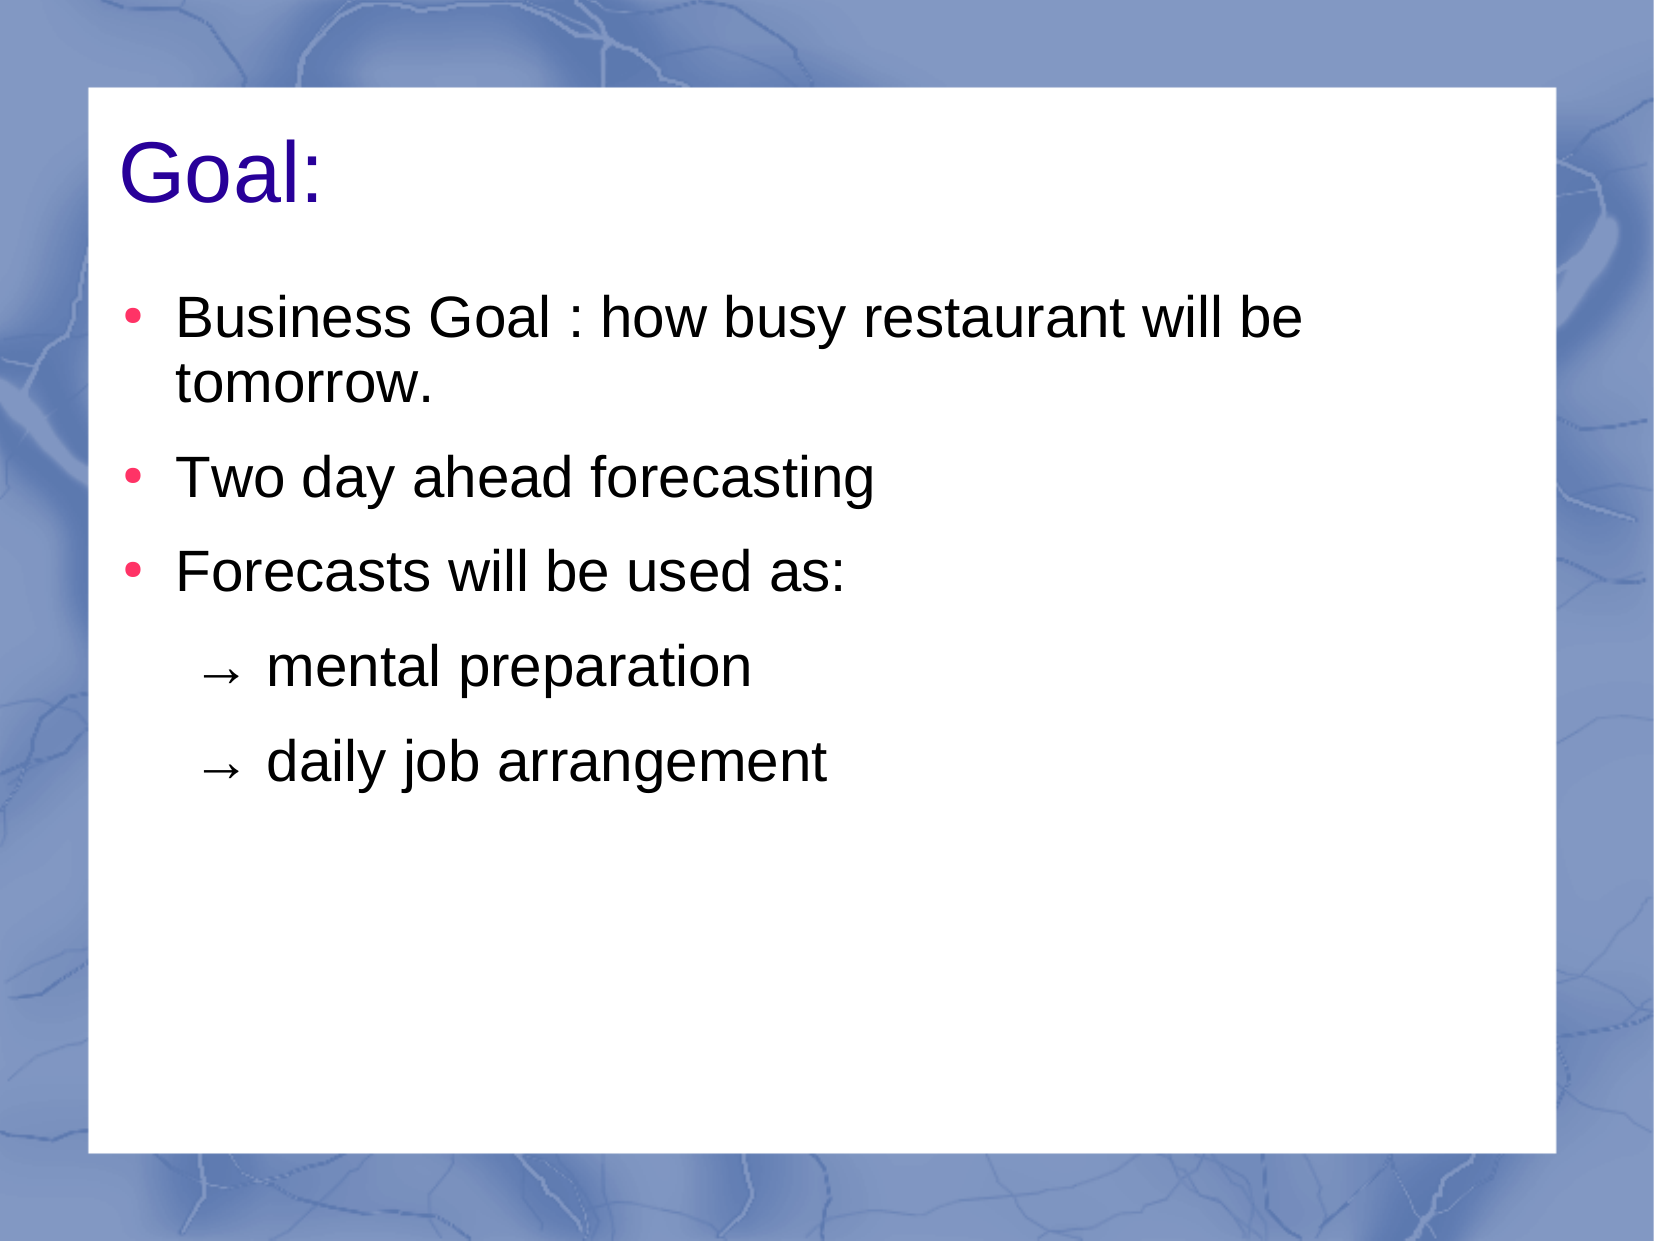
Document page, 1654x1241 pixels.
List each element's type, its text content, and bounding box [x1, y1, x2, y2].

list Business Goal : how busy restaurant will be tomorrow. Two day ahead forecasting Forecasts will be used as: → mental preparation → daily job arrangement [105, 285, 1531, 1036]
picture [0, 0, 1654, 1241]
title Goal: [118, 90, 1536, 256]
